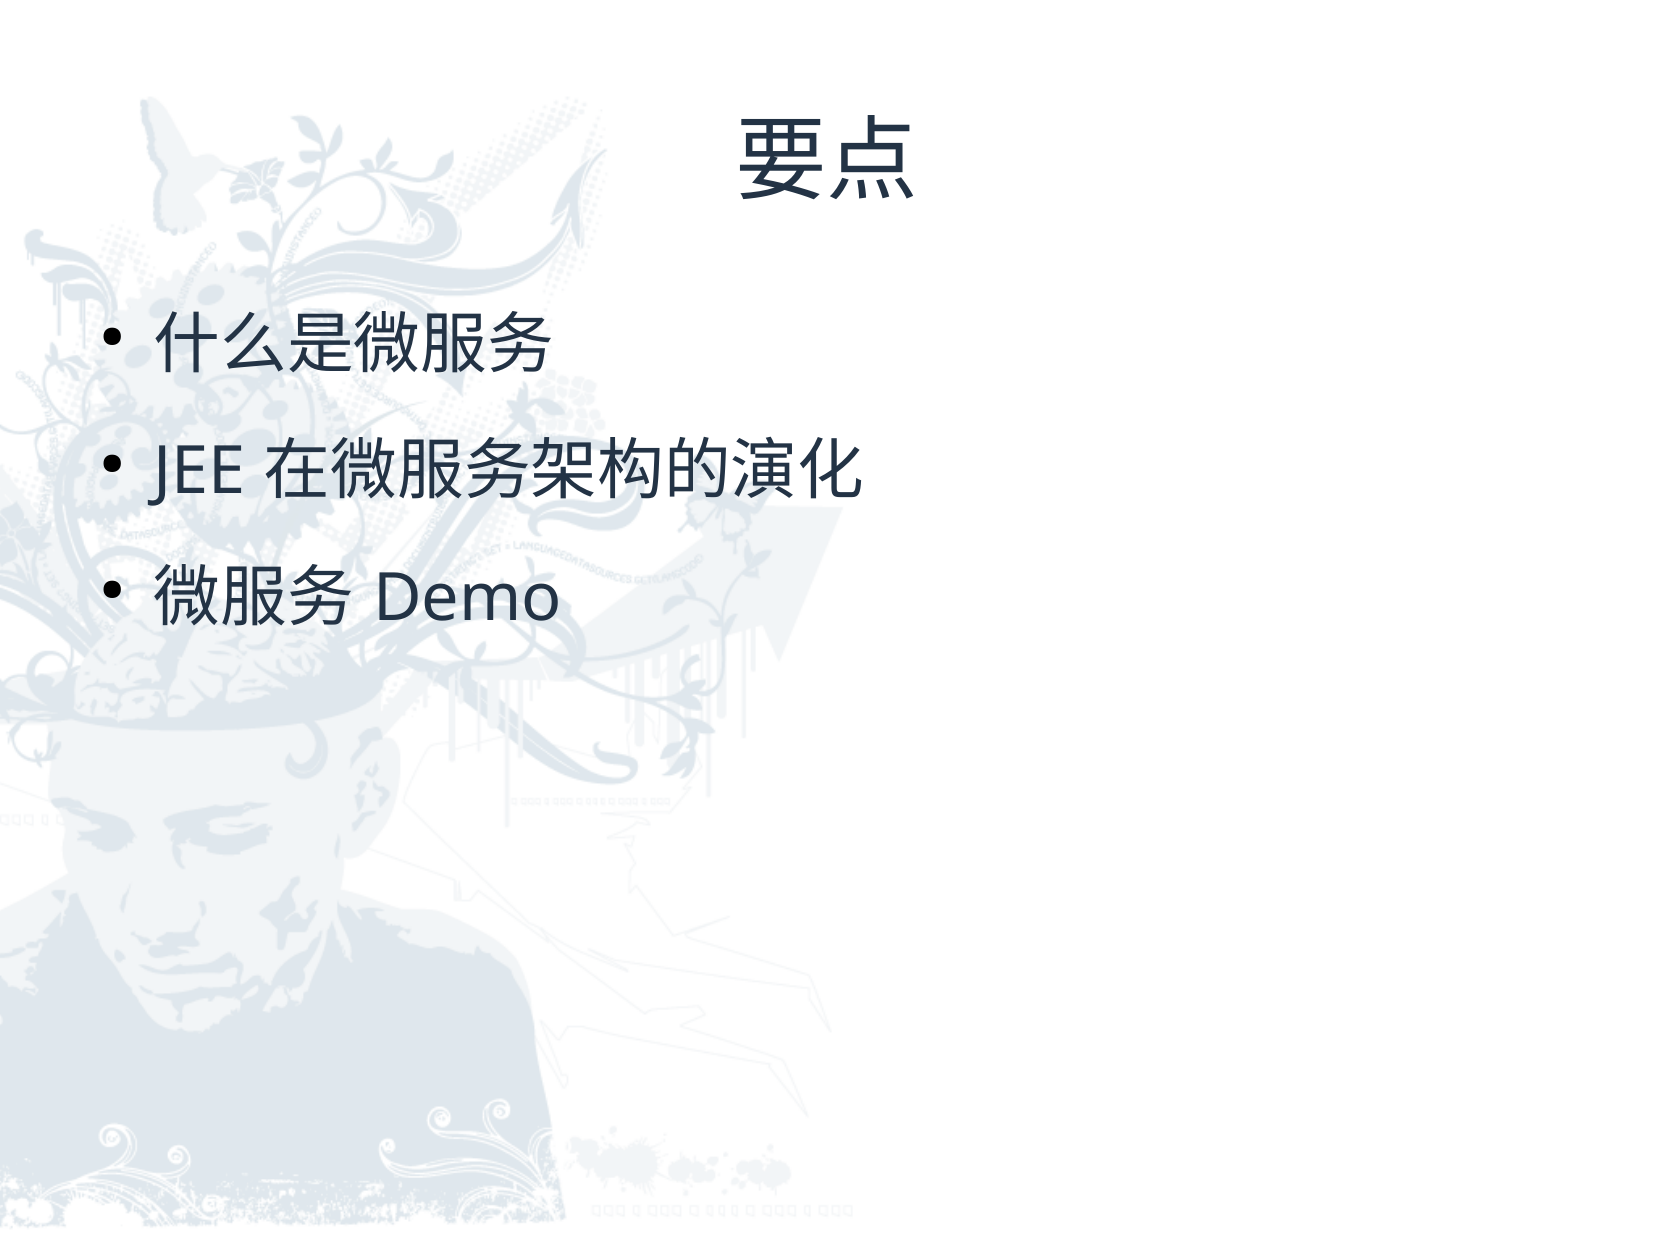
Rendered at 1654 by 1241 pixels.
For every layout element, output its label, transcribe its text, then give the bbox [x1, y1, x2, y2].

picture [0, 0, 1654, 1241]
title 要点 [82, 49, 1571, 257]
list 什么是微服务 JEE在微服务架构的演化 微服务Demo [82, 290, 1538, 1109]
